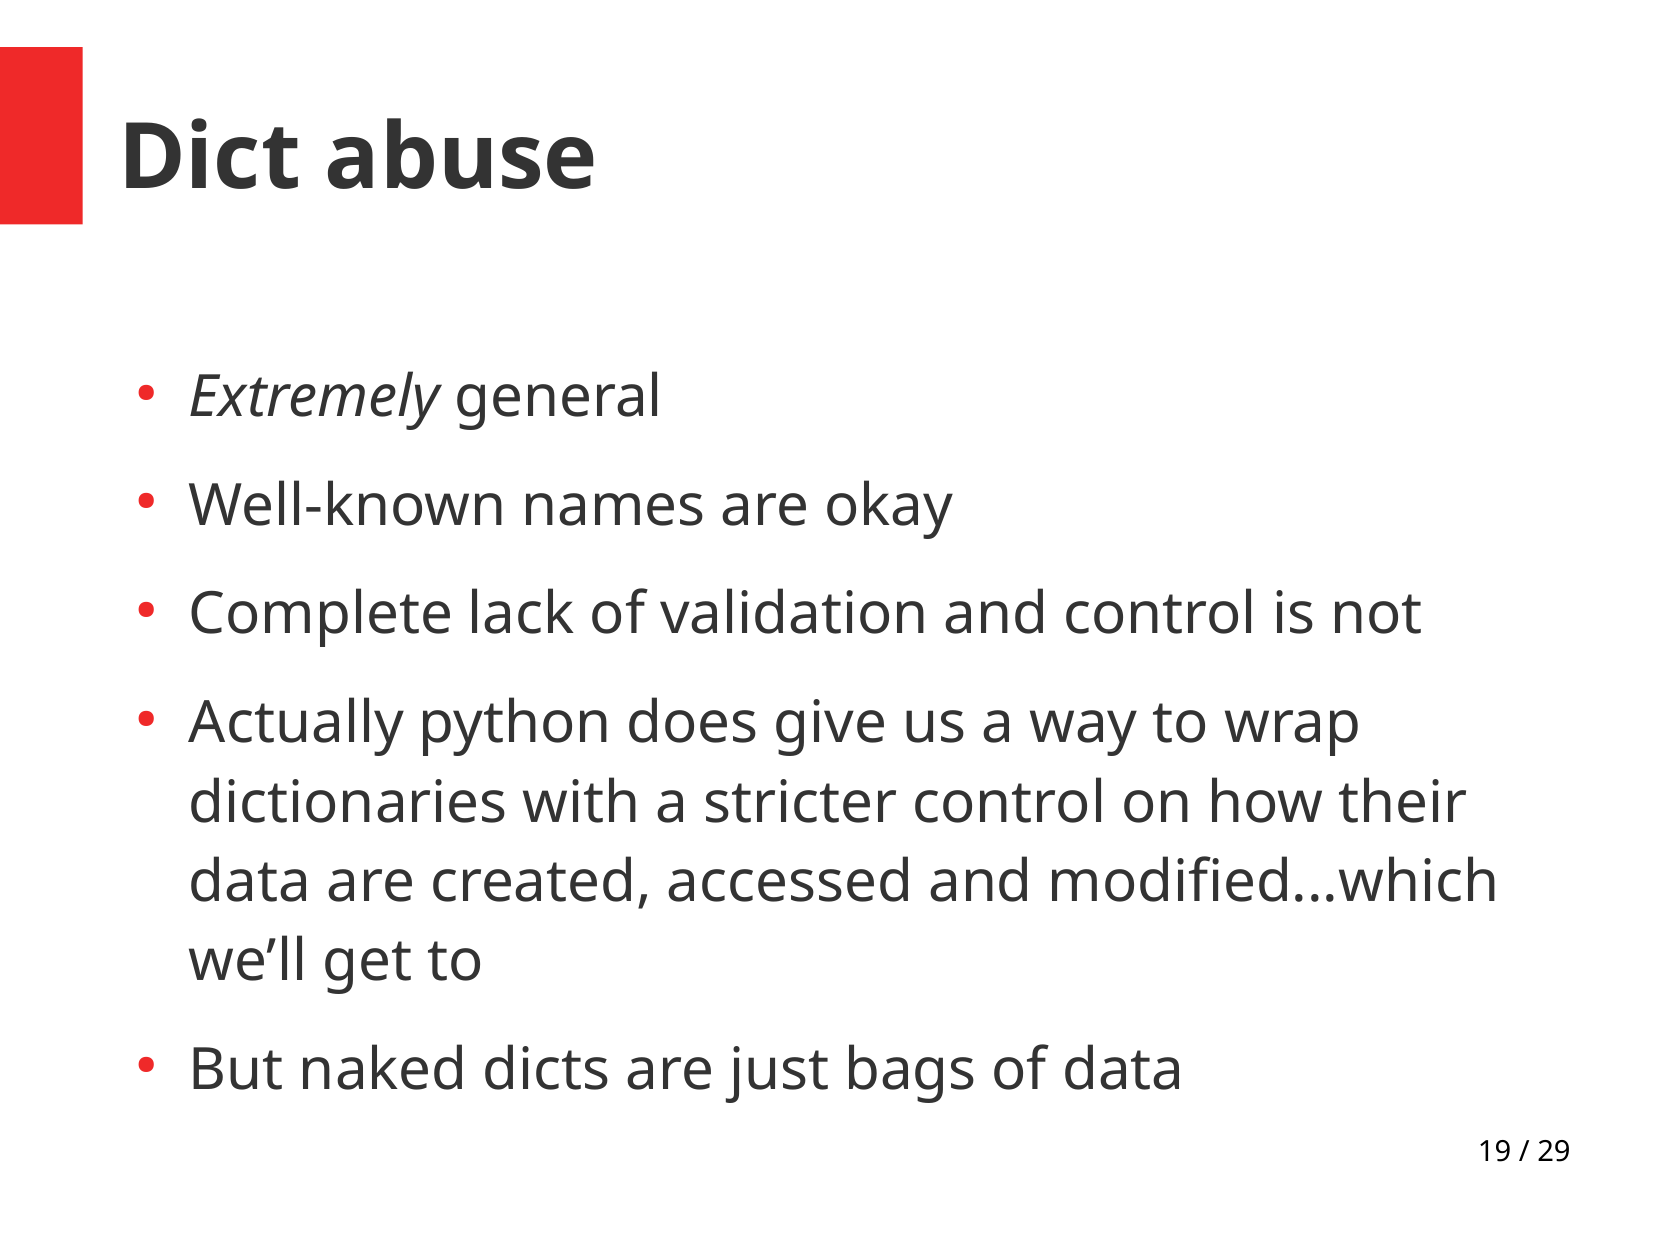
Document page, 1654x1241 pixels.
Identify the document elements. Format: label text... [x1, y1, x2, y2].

title Dict abuse [118, 49, 1571, 257]
list Extremely general Well-known names are okay Complete lack of validation and control is not Actually python does give us a way to wrap dictionaries with a stricter control on how their data are created, accessed and modified...which we’ll get to But naked dicts are just bags of data [118, 354, 1536, 1074]
